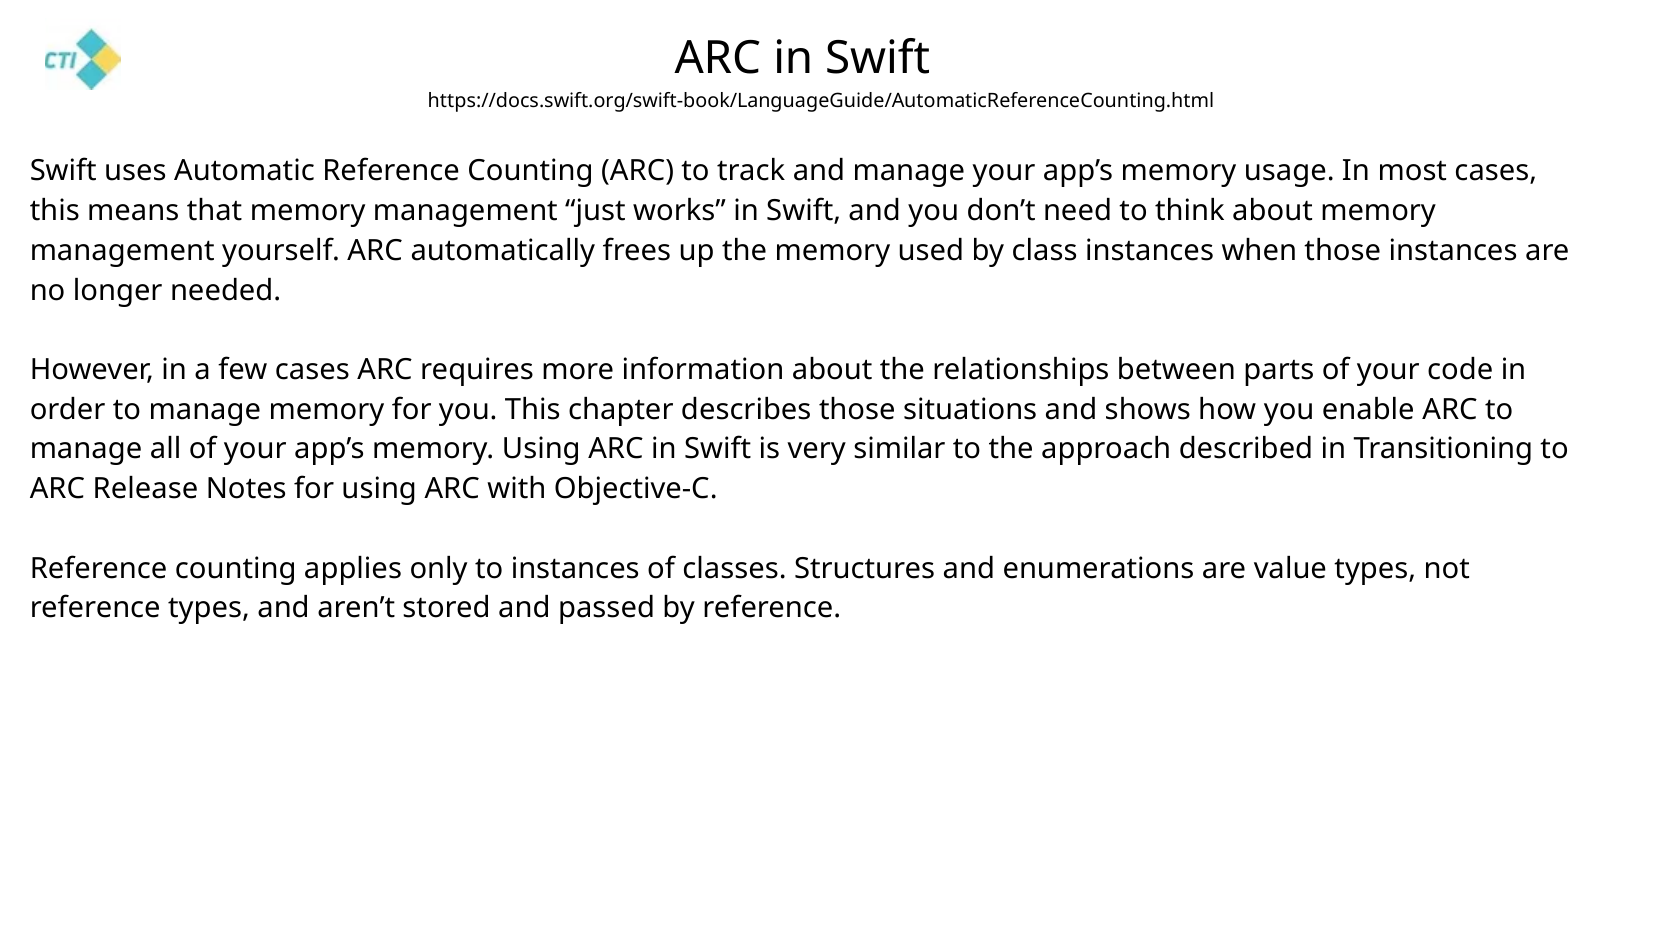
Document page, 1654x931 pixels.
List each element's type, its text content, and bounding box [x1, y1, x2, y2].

picture [45, 18, 121, 91]
text_box ARC in Swift [225, 17, 1381, 136]
text_box https://docs.swift.org/swift-book/LanguageGuide/AutomaticReferenceCounting.html [412, 78, 1381, 151]
text_box Swift uses Automatic Reference Counting (ARC) to track and manage your app’s memory usage. In most cases, this means that memory management “just works” in Swift, and you don’t need to think about memory management yourself. ARC automatically frees up the memory used by class instances when those instances are no longer needed. However, in a few cases ARC requires more information about the relationships between parts of your code in order to manage memory for you. This chapter describes those situations and shows how you enable ARC to manage all of your app’s memory. Using ARC in Swift is very similar to the approach described in Transitioning to ARC Release Notes for using ARC with Objective-C. Reference counting applies only to instances of classes. Structures and enumerations are value types, not reference types, and aren’t stored and passed by reference. [15, 142, 1591, 916]
